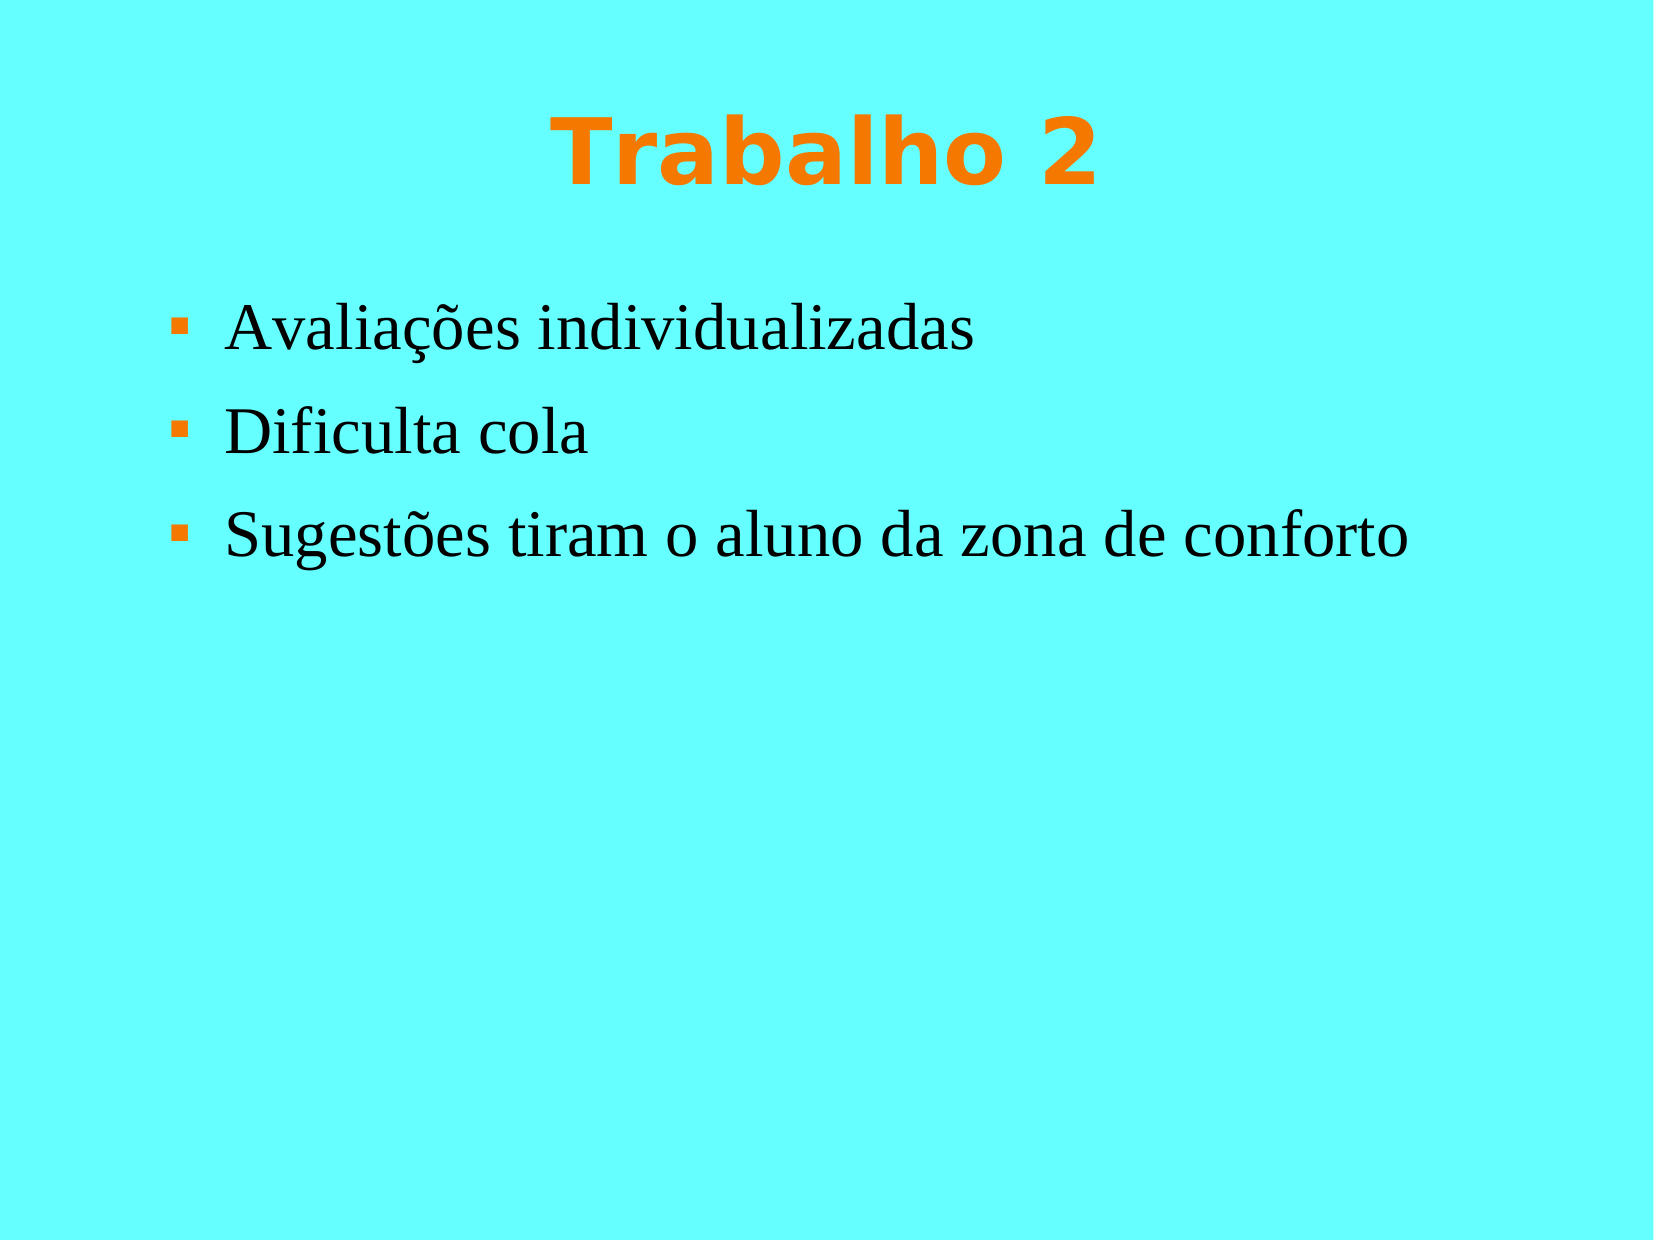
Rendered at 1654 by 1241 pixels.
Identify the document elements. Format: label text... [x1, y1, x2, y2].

list Avaliações individualizadas Dificulta cola Sugestões tiram o aluno da zona de conforto [82, 290, 1571, 1109]
title Trabalho 2 [82, 49, 1571, 257]
